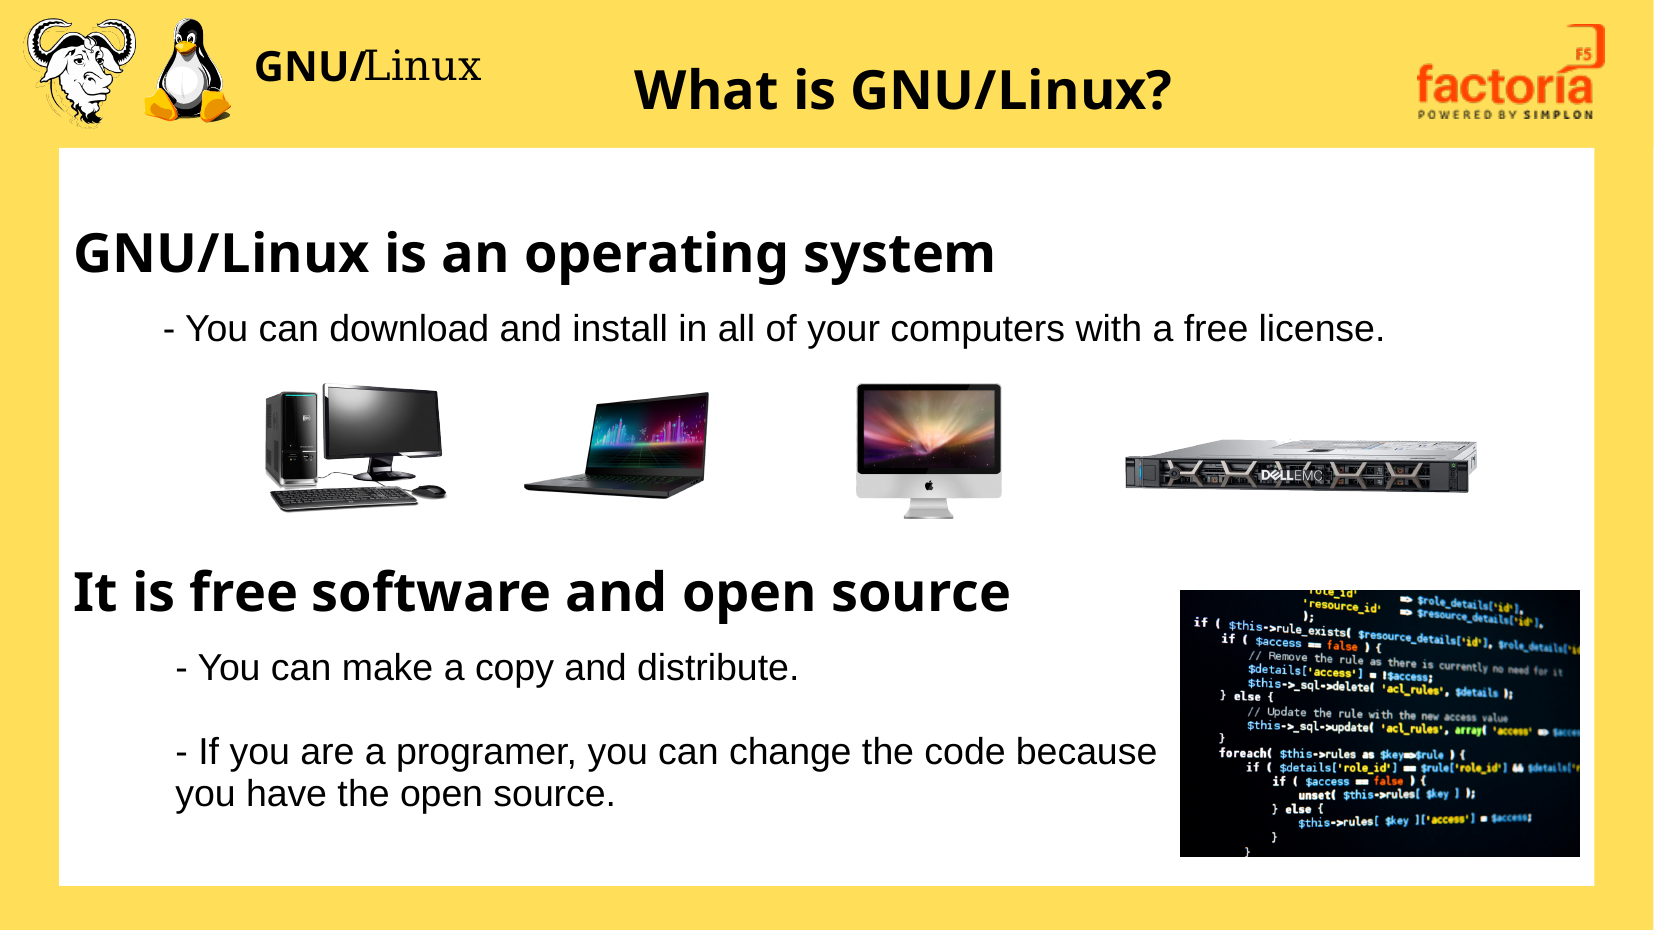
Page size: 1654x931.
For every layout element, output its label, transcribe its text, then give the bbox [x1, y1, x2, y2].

picture [524, 392, 709, 499]
text_box - You can download and install in all of your computers with a free license. [148, 299, 1477, 399]
text_box [0, 0, 1654, 886]
text_box GNU/Linux is an operating system [59, 206, 981, 282]
text_box - You can make a copy and distribute. - If you are a programer, you can change the code because you have the open source. [160, 639, 1180, 857]
picture [1417, 24, 1605, 119]
picture [1180, 590, 1580, 857]
picture [265, 383, 448, 513]
picture [1125, 439, 1477, 493]
title GNU/ [253, 35, 369, 95]
title Linux [369, 45, 487, 91]
text_box What is GNU/Linux? [620, 43, 1175, 119]
picture [856, 383, 1002, 519]
picture [27, 18, 240, 133]
text_box It is free software and open source [59, 545, 999, 621]
